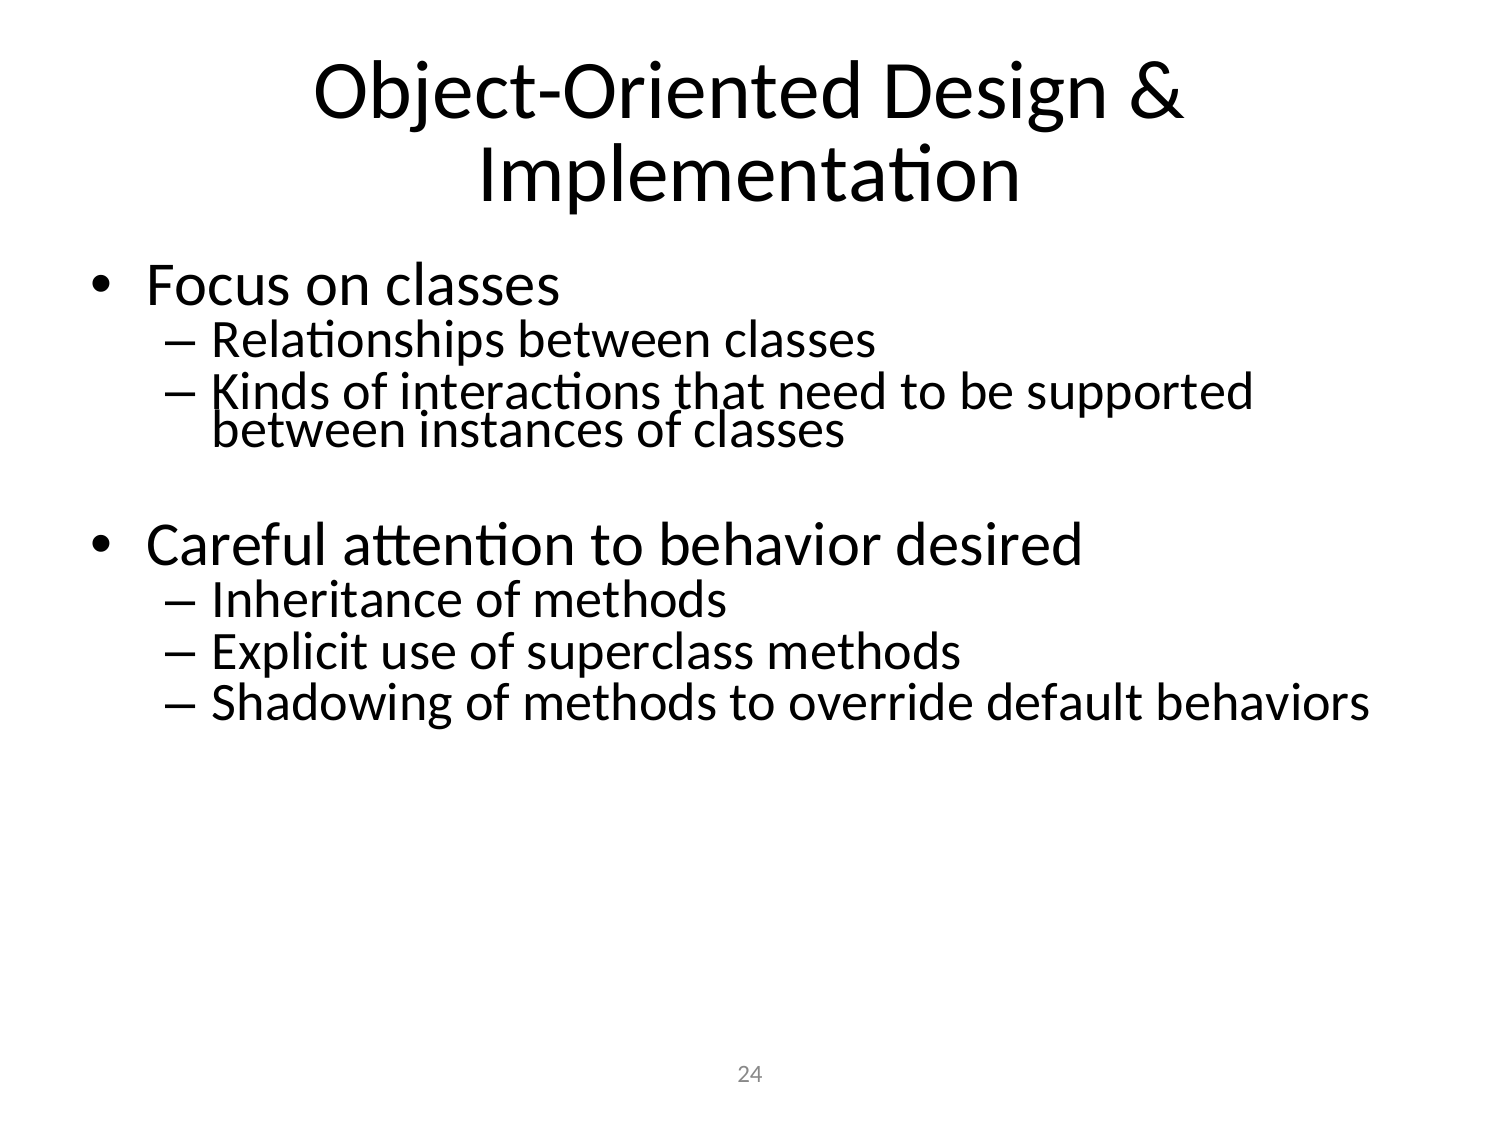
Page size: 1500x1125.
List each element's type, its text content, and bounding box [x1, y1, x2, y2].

text_box <number> [512, 1042, 988, 1103]
list Focus on classes Relationships between classes Kinds of interactions that need to be supported between instances of classes Careful attention to behavior desired Inheritance of methods Explicit use of superclass methods Shadowing of methods to override default behaviors [75, 262, 1426, 1006]
title Object-Oriented Design & Implementation [75, 29, 1426, 248]
